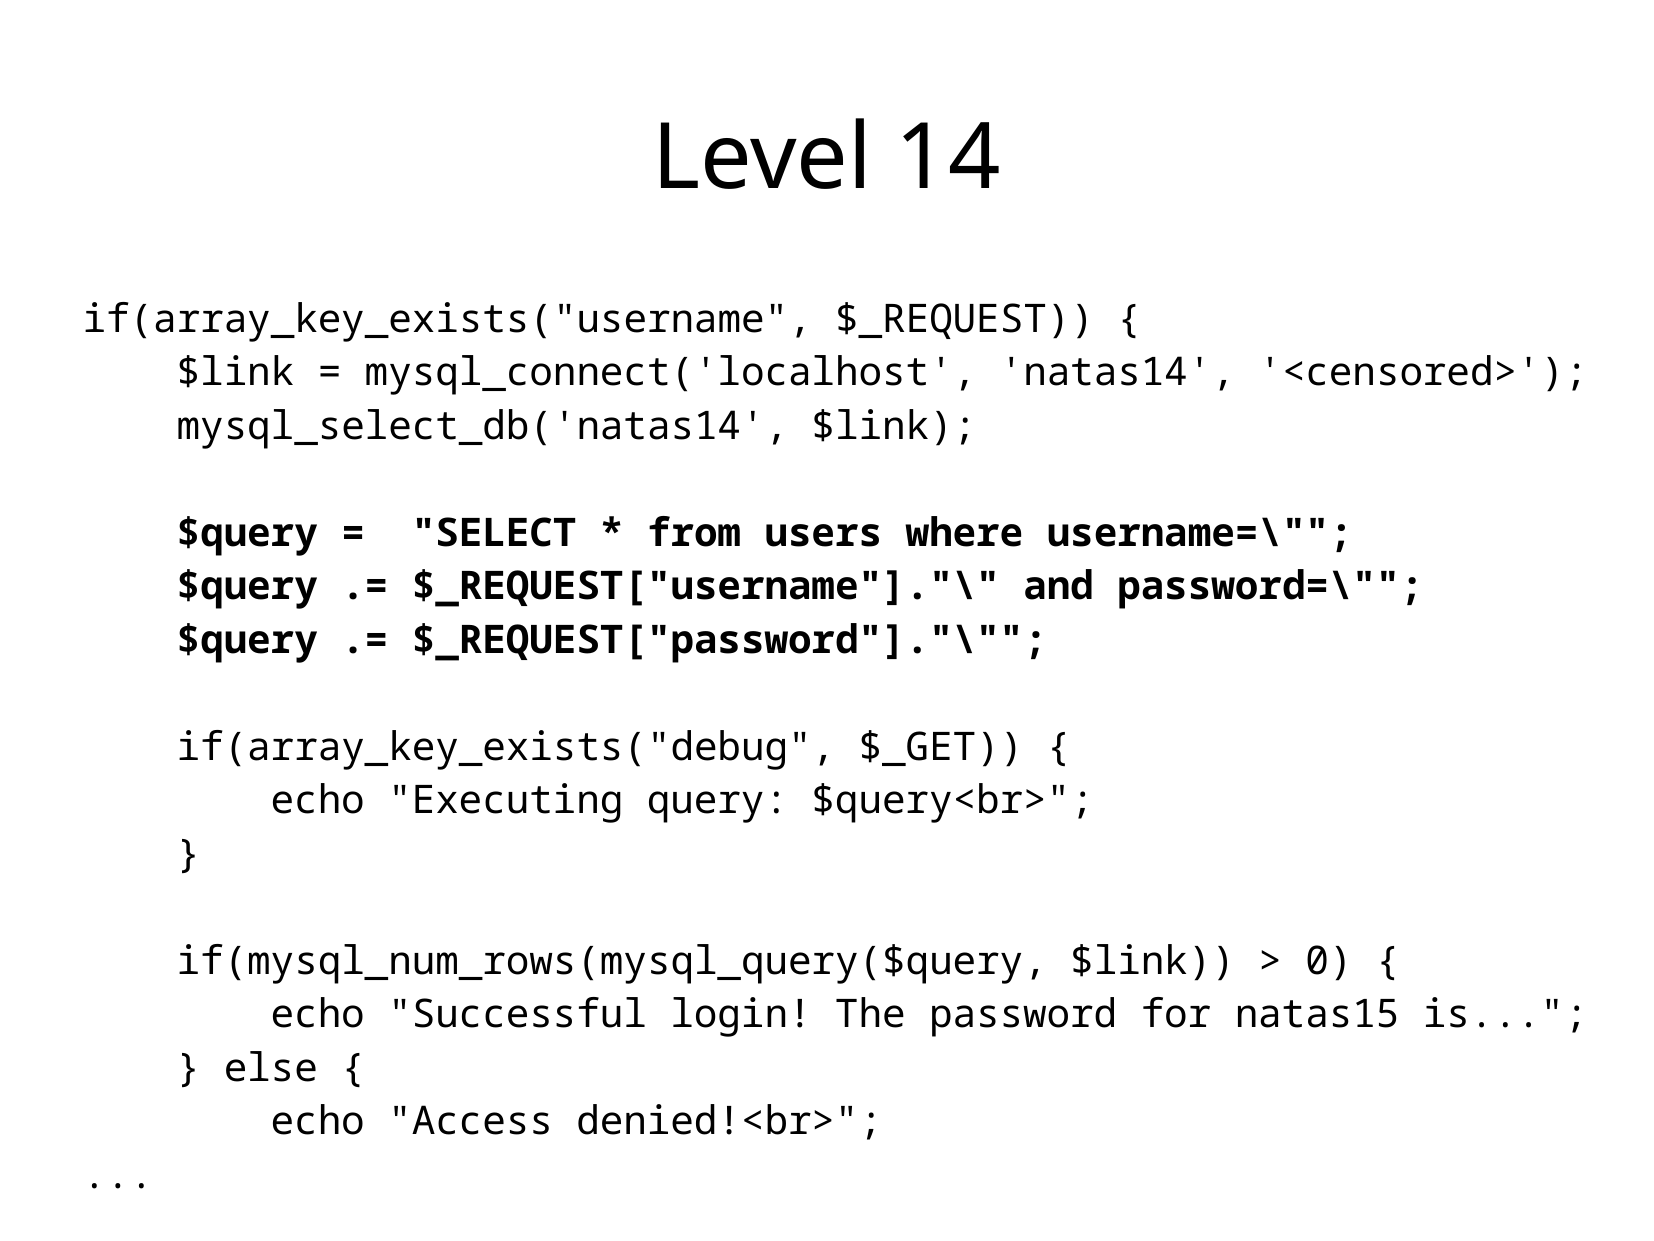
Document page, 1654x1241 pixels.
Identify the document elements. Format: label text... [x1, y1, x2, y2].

list if(array_key_exists("username", $_REQUEST)) { $link = mysql_connect('localhost', 'natas14', '<censored>'); mysql_select_db('natas14', $link); $query = "SELECT * from users where username=\""; $query .= $_REQUEST["username"]."\" and password=\""; $query .= $_REQUEST["password"]."\""; if(array_key_exists("debug", $_GET)) { echo "Executing query: $query<br>"; } if(mysql_num_rows(mysql_query($query, $link)) > 0) { echo "Successful login! The password for natas15 is..."; } else { echo "Access denied!<br>"; ... [82, 290, 1619, 1205]
title Level 14 [82, 49, 1571, 257]
